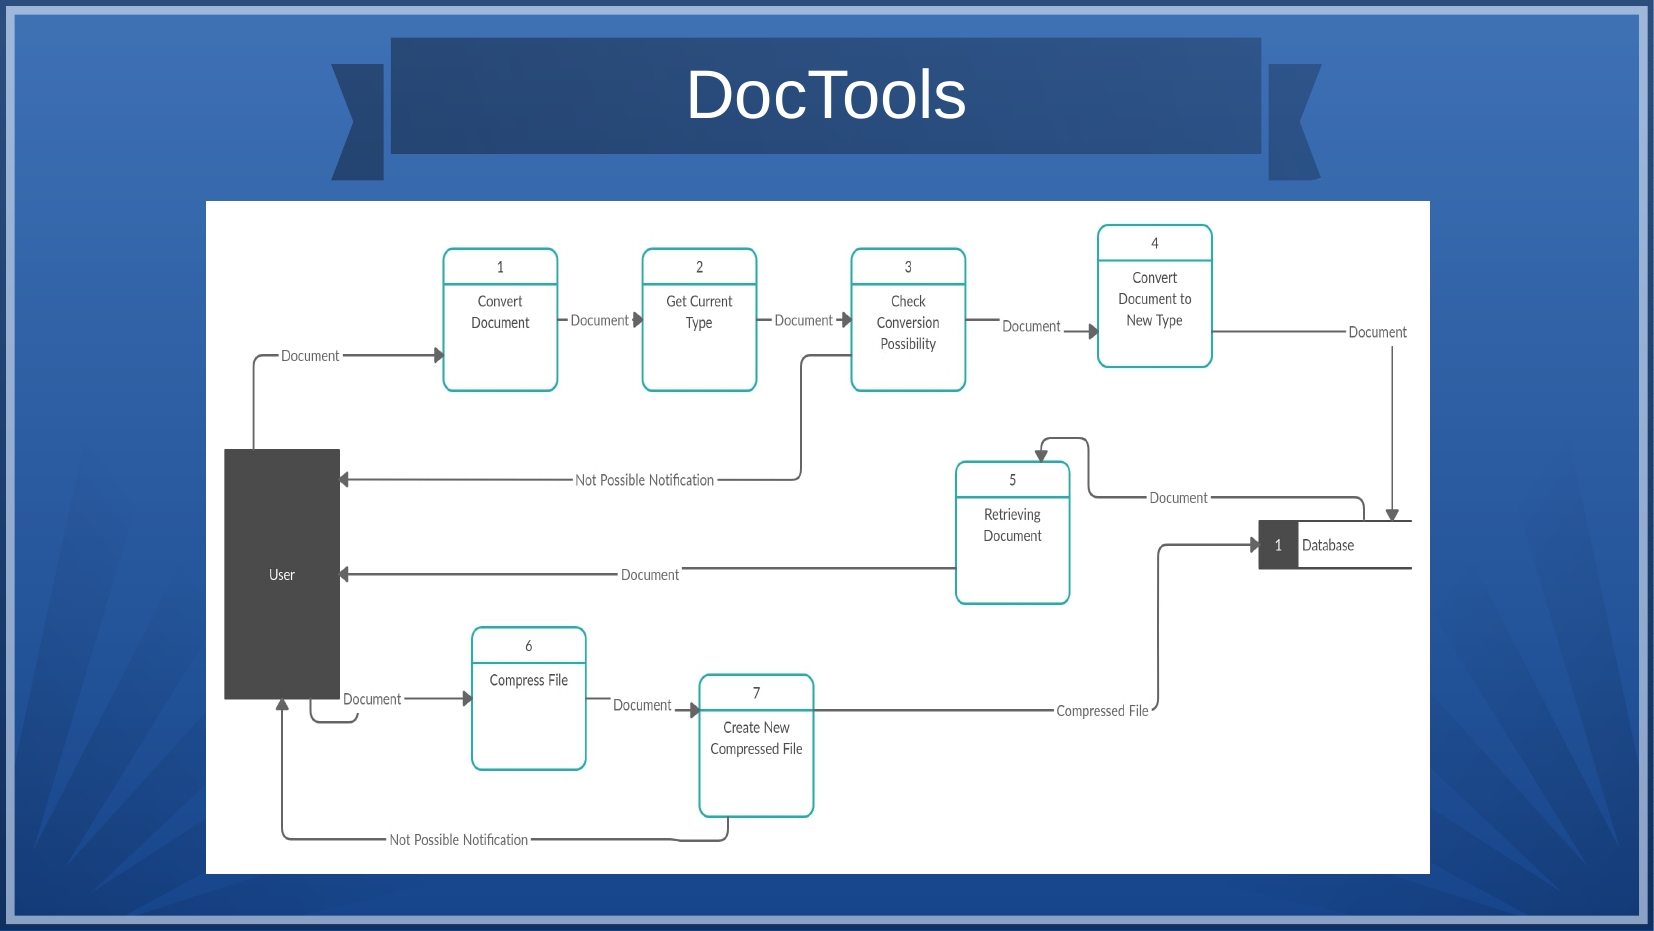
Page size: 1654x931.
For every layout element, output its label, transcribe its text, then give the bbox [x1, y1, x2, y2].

picture [206, 201, 1430, 875]
title DocTools [389, 35, 1264, 154]
